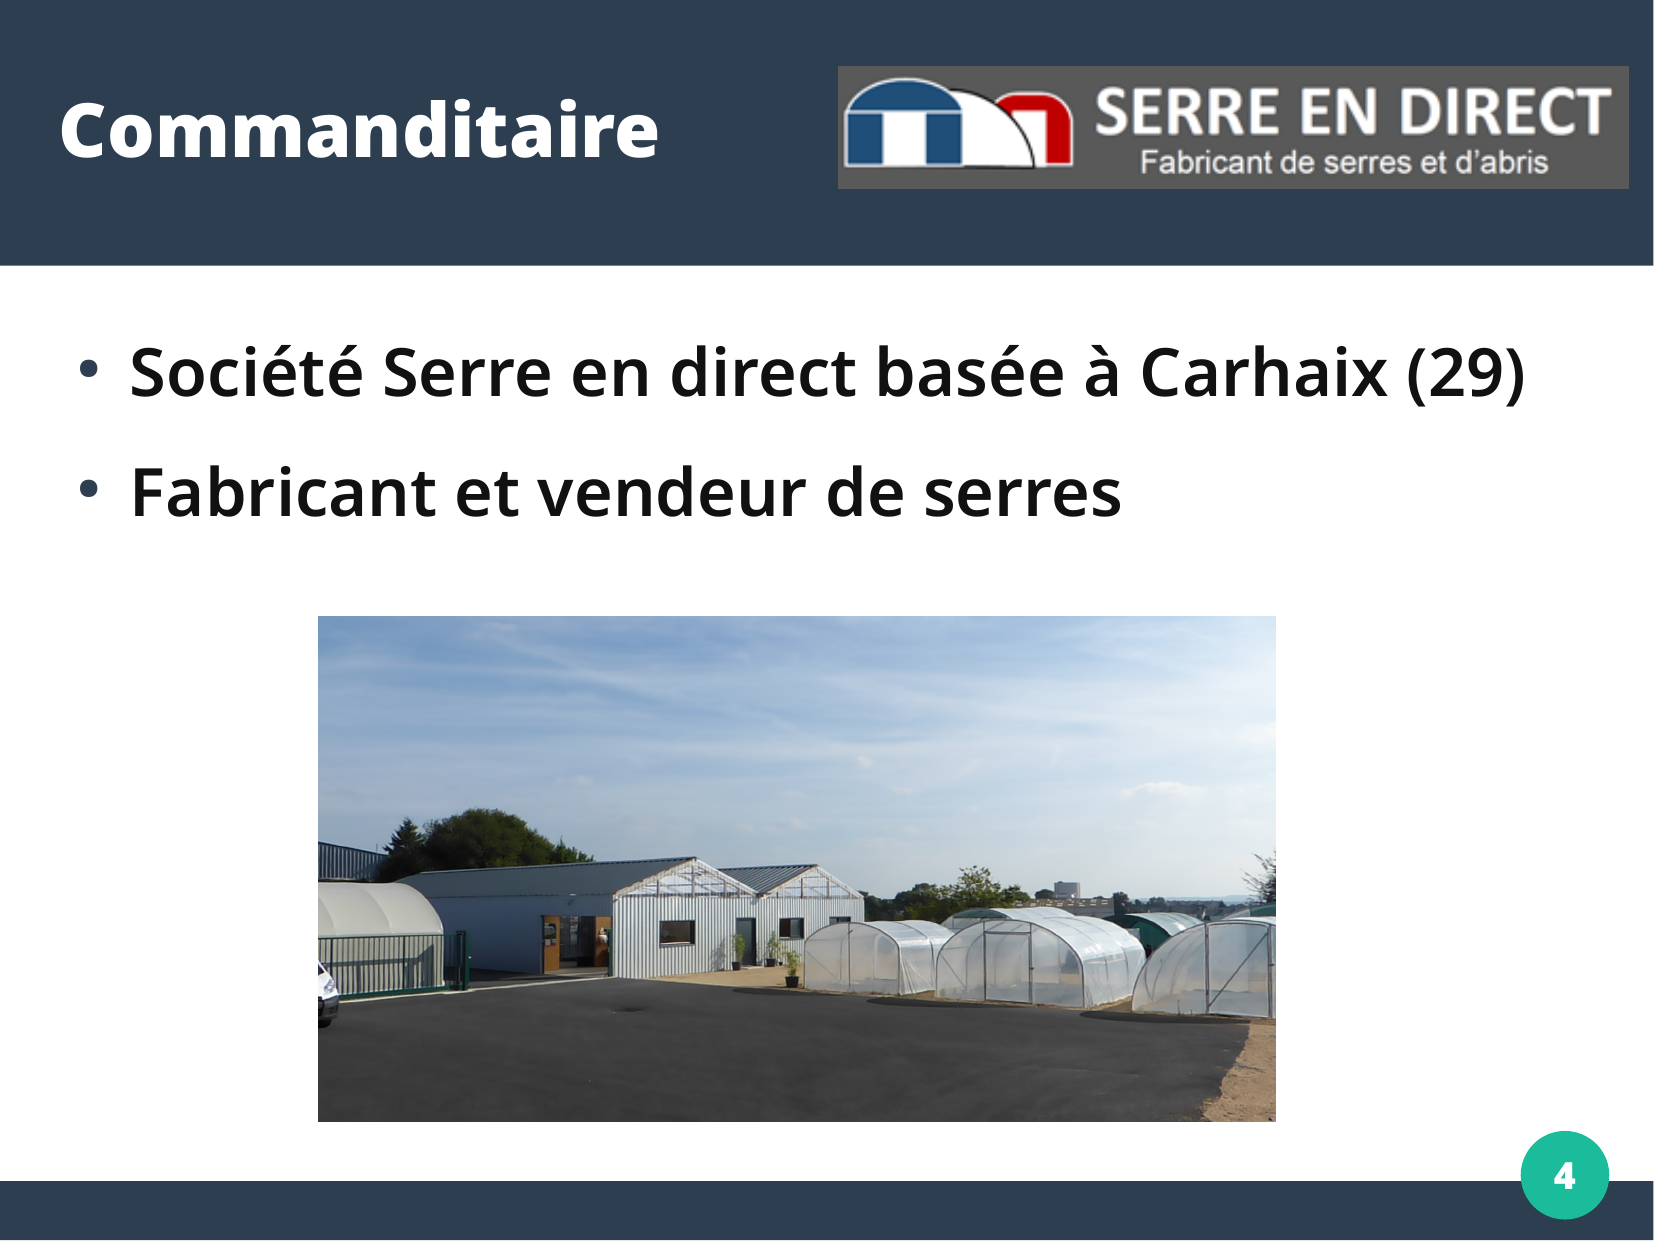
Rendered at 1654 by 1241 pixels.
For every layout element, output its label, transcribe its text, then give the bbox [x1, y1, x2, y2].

list Société Serre en direct basée à Carhaix (29) Fabricant et vendeur de serres [59, 324, 1595, 1152]
picture [318, 616, 1276, 1123]
title Commanditaire [59, 49, 1595, 207]
picture [838, 66, 1629, 189]
